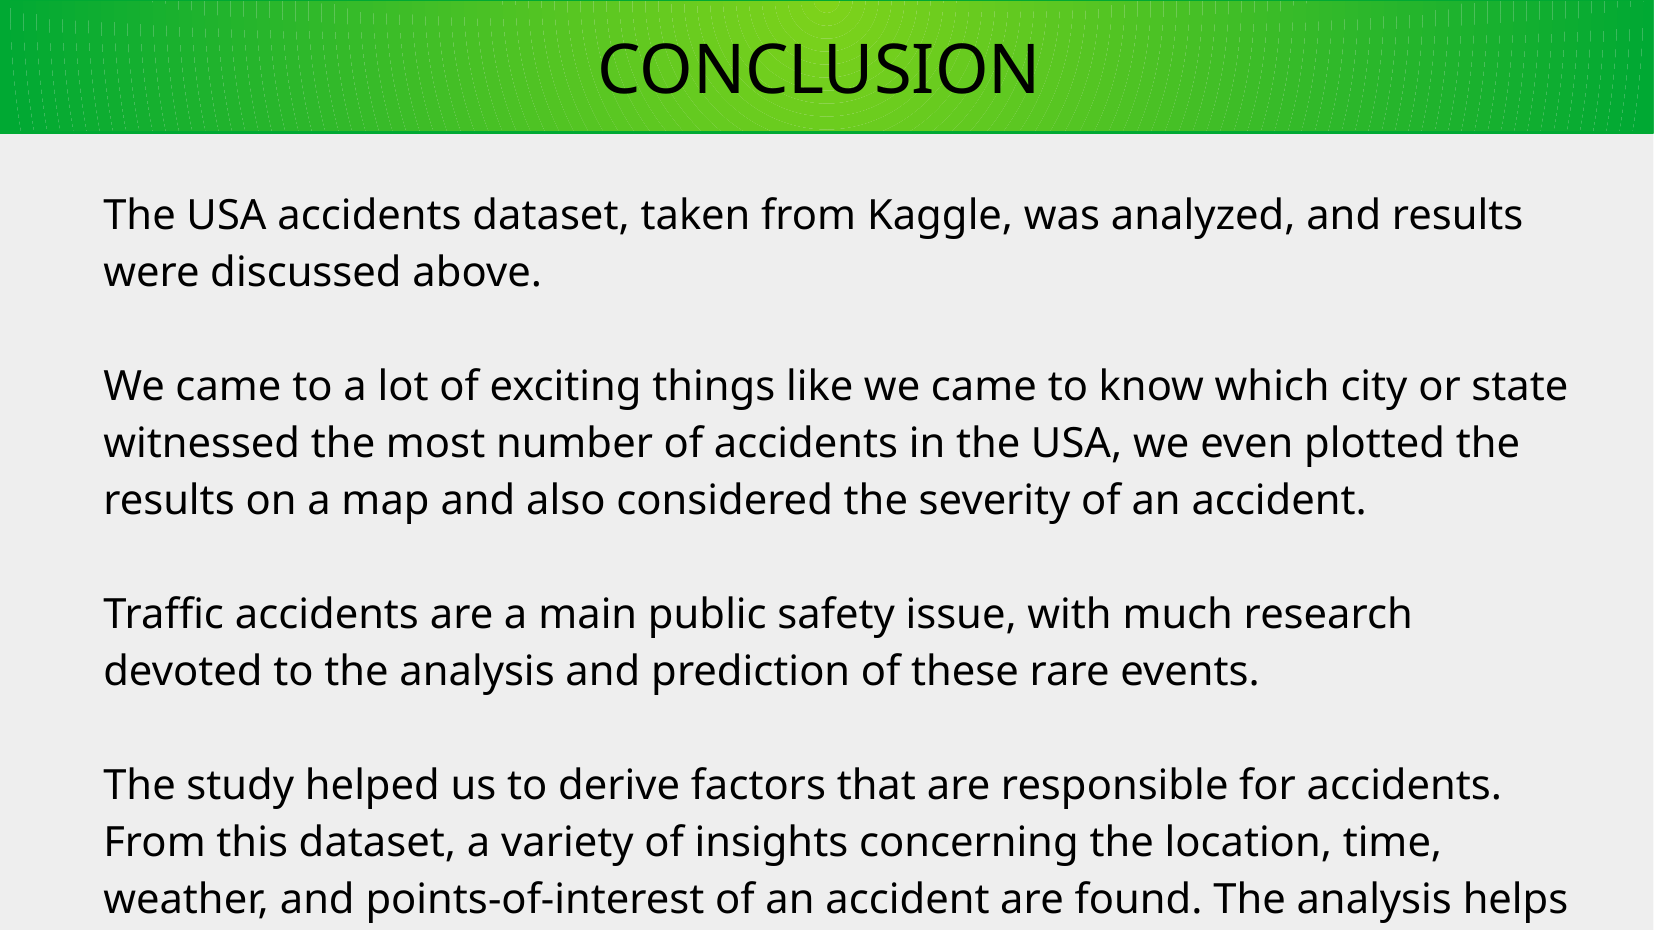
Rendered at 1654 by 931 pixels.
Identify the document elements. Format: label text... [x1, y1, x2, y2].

text_box The USA accidents dataset, taken from Kaggle, was analyzed, and results were discussed above. We came to a lot of exciting things like we came to know which city or state witnessed the most number of accidents in the USA, we even plotted the results on a map and also considered the severity of an accident. Traffic accidents are a main public safety issue, with much research devoted to the analysis and prediction of these rare events. The study helped us to derive factors that are responsible for accidents. From this dataset, a variety of insights concerning the location, time, weather, and points-of-interest of an accident are found. The analysis helps us understand the best month, day, and hour of the day to travel. Also, it can help us to predict what are the accidentprone areas in each state. [88, 177, 1595, 861]
title CONCLUSION [73, 0, 1565, 136]
